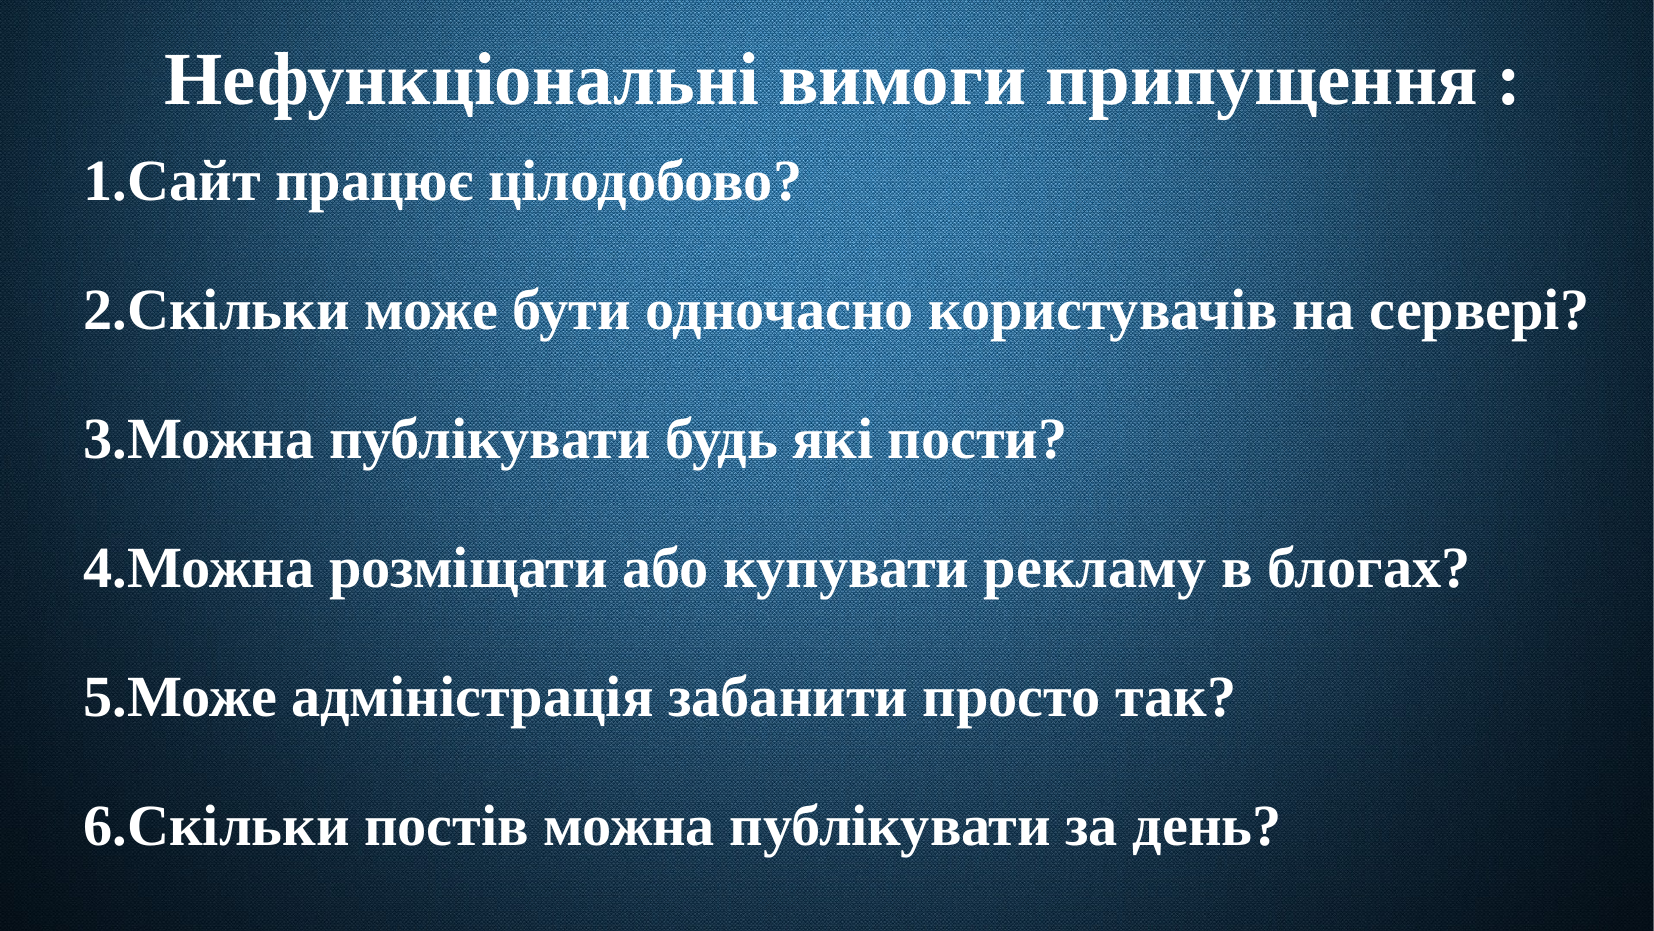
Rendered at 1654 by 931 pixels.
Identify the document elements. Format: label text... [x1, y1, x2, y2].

text_box Нефункціональні вимоги припущення : [150, 30, 1538, 76]
text_box 1.Сайт працює цілодобово? 2.Скільки може бути одночасно користувачів на сервері? 3.Можна публікувати будь які пости? 4.Можна розміщати або купувати рекламу в блогах? 5.Може адміністрація забанити просто так? 6.Скільки постів можна публікувати за день? [68, 76, 1605, 866]
picture [0, 0, 1654, 931]
